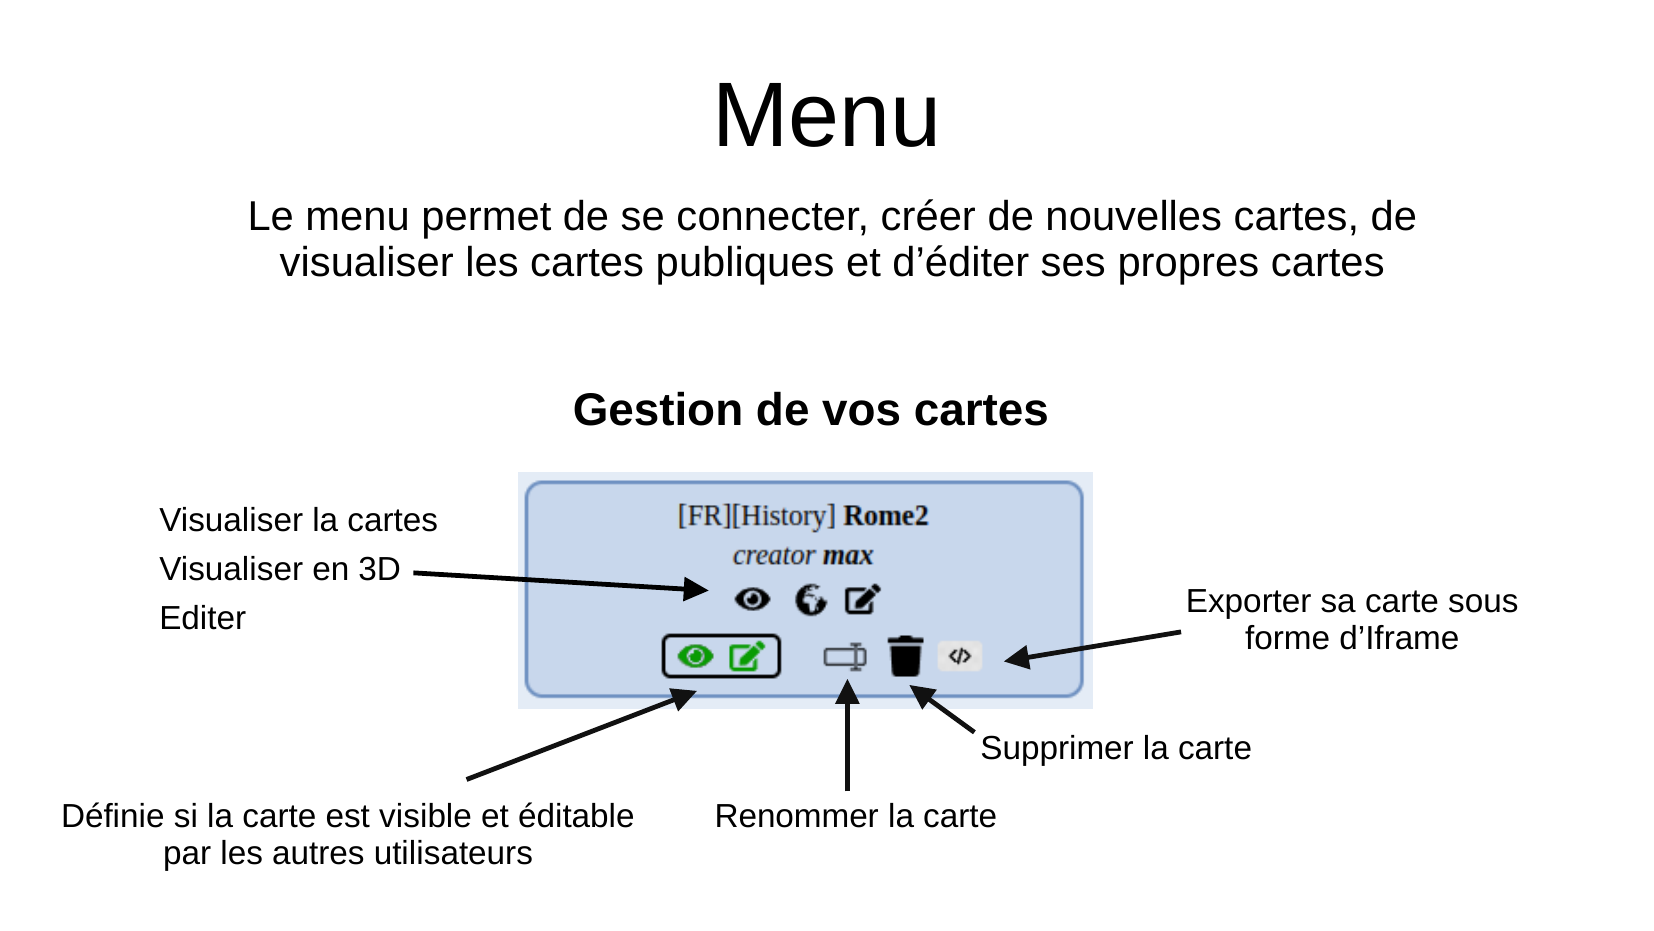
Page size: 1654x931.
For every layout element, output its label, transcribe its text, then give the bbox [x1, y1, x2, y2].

picture [518, 472, 1093, 709]
list Renommer la carte [643, 797, 1146, 871]
list Supprimer la carte [909, 729, 1394, 774]
picture [924, 703, 936, 709]
list Définie si la carte est visible et éditable par les autres utilisateurs [0, 797, 638, 931]
list Le menu permet de se connecter, créer de nouvelles cartes, de visualiser les cartes publiques et d’éditer ses propres cartes [88, 192, 1506, 296]
list Visualiser la cartes Visualiser en 3D Editer [88, 501, 473, 650]
list Exporter sa carte sous forme d’Iframe [1104, 582, 1530, 686]
picture [660, 703, 676, 709]
list Gestion de vos cartes [501, 383, 1063, 487]
title Menu [82, 37, 1571, 193]
